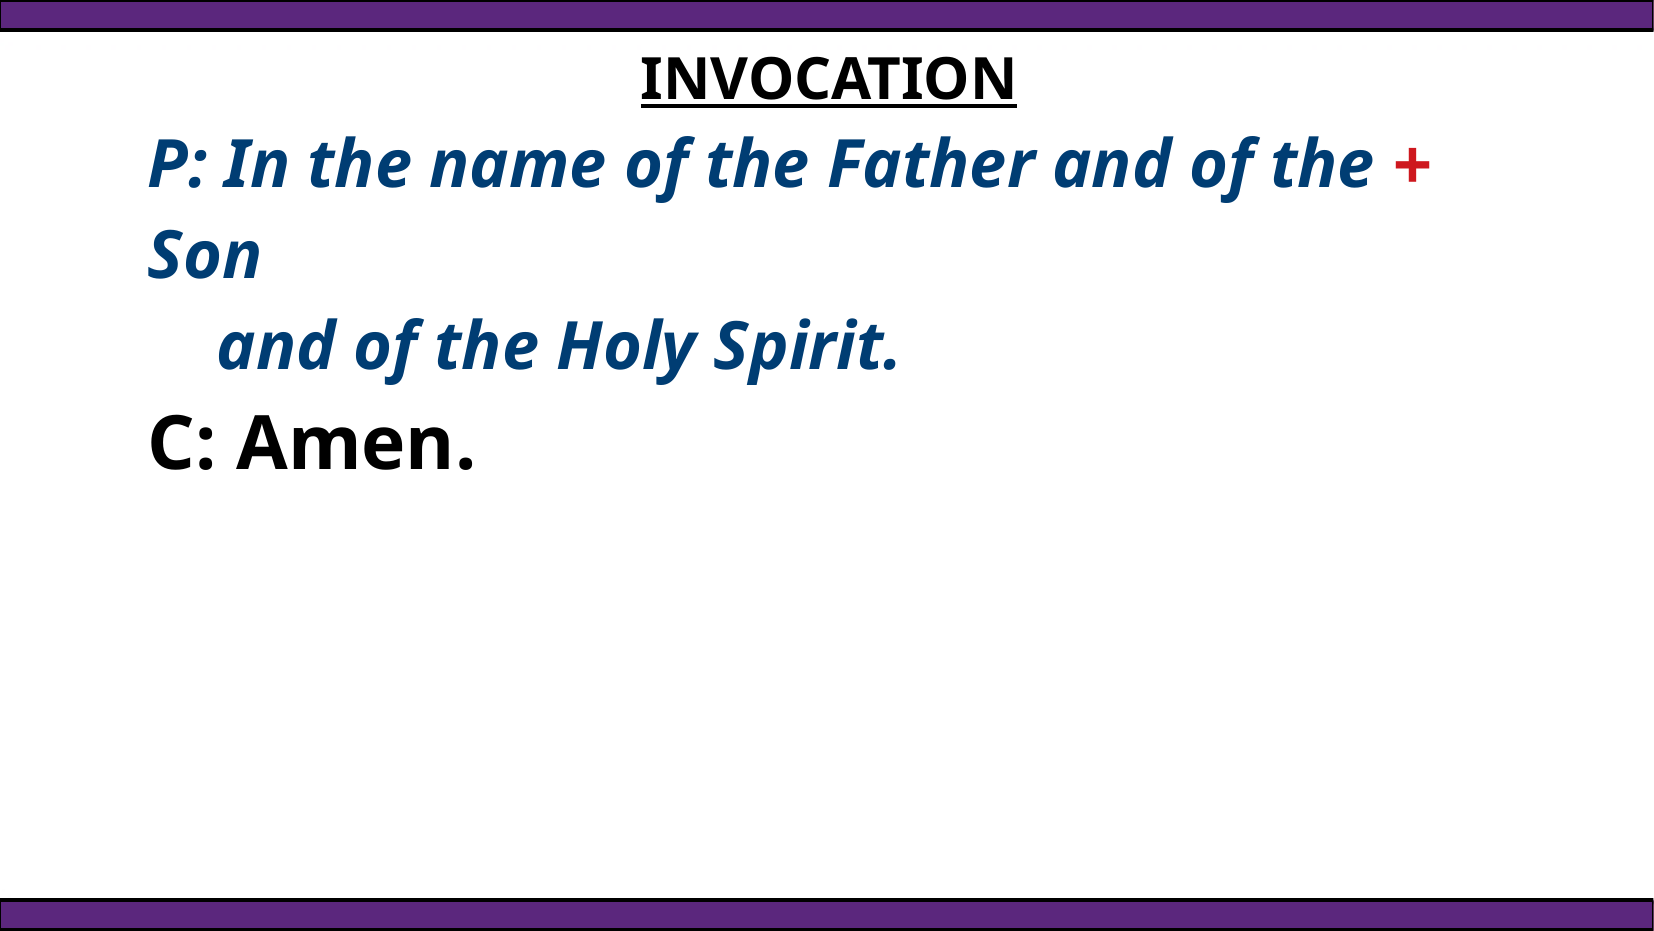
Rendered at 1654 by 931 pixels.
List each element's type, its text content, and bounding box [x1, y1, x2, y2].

text_box INVOCATION P: In the name of the Father and of the + Son and of the Holy Spirit. C: Amen. [132, 30, 1526, 400]
text_box [0, 900, 1654, 931]
text_box [0, 0, 1654, 31]
picture [0, 31, 1654, 900]
